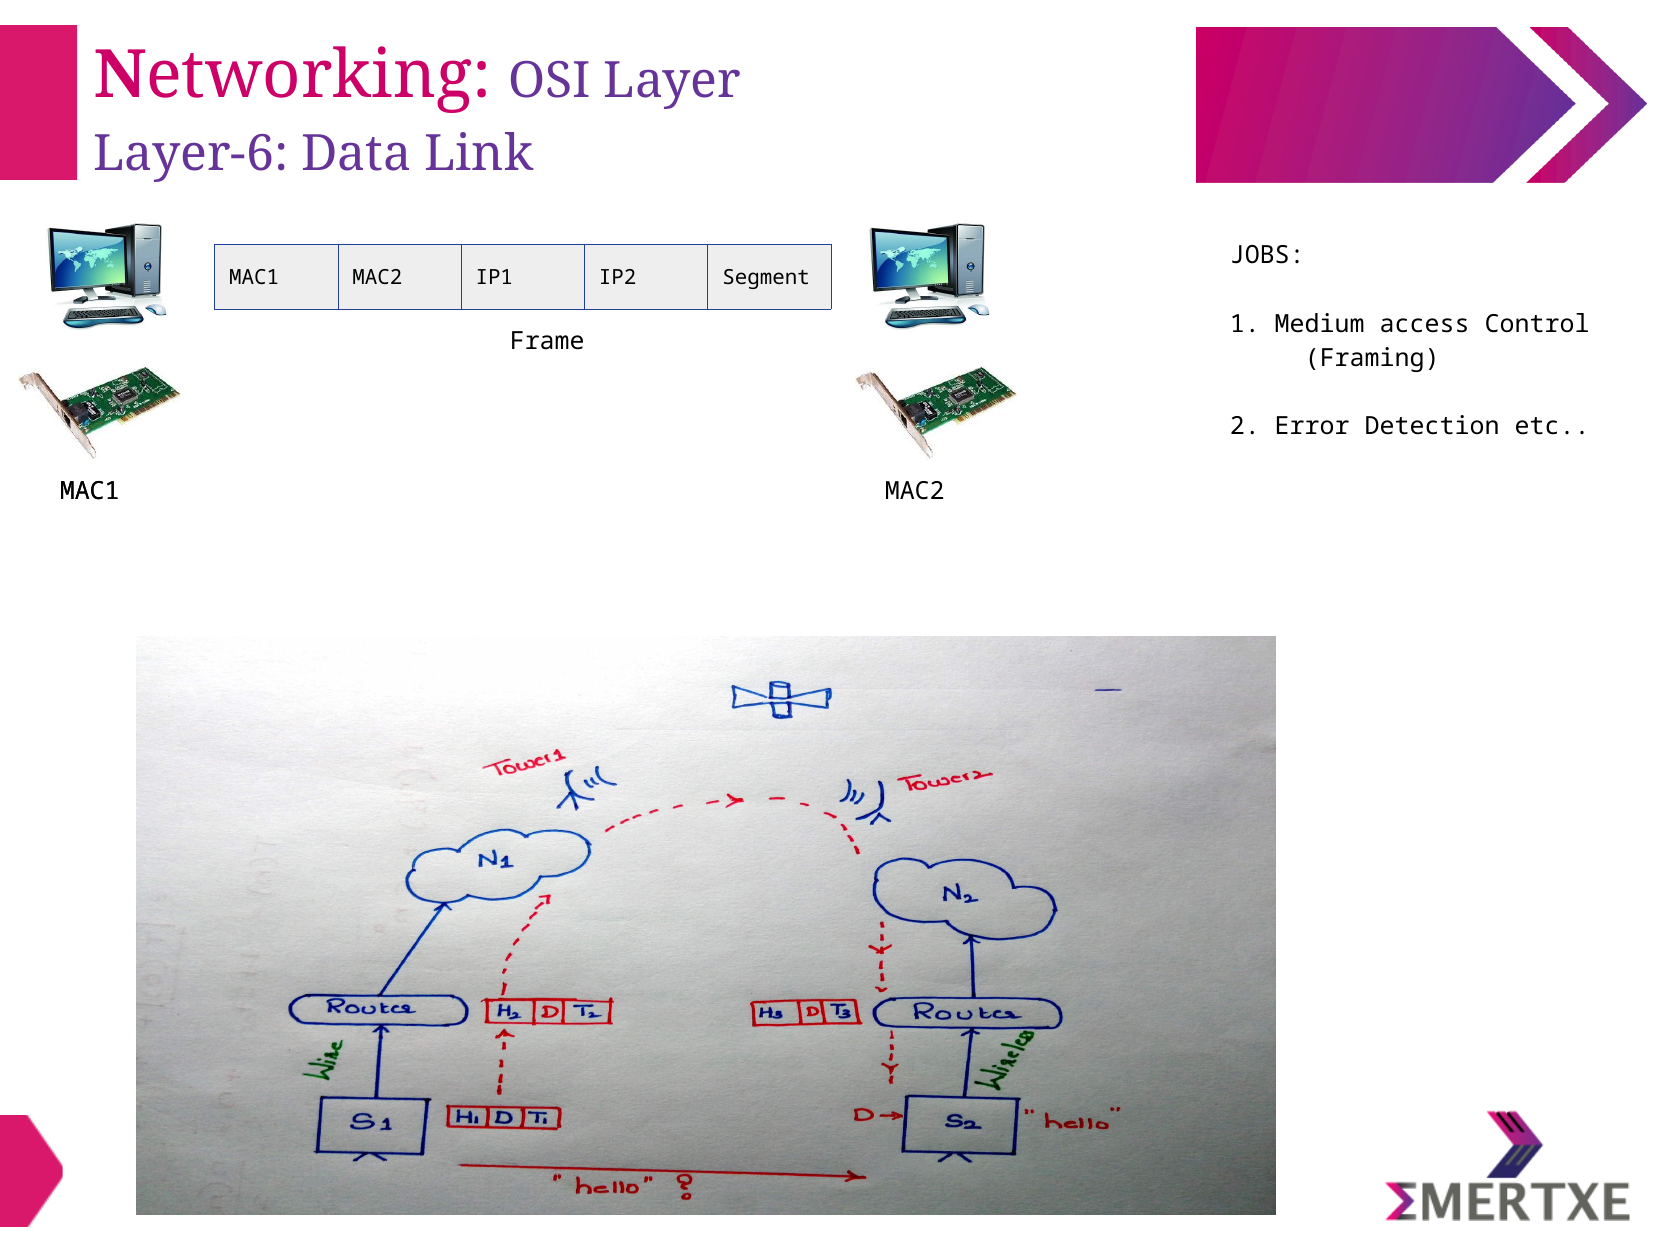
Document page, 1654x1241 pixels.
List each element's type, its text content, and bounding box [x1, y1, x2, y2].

text_box MAC1 [45, 465, 192, 505]
text_box MAC2 [870, 465, 1017, 505]
picture [136, 636, 1276, 1216]
picture [867, 220, 991, 331]
table_header MAC1 [215, 245, 338, 309]
picture [1385, 1107, 1631, 1221]
picture [1571, 27, 1647, 183]
text_box JOBS: 1. Medium access Control (Framing) 2. Error Detection etc.. [1215, 229, 1606, 446]
picture [18, 333, 181, 496]
table_header MAC2 [339, 245, 461, 309]
table_header Segment [708, 245, 831, 309]
picture [855, 333, 1017, 496]
table_header IP1 [462, 245, 584, 309]
text_box Frame [360, 315, 736, 355]
picture [45, 220, 168, 331]
table_header IP2 [585, 245, 707, 309]
title Networking: OSI Layer Layer-6: Data Link [93, 2, 1571, 210]
